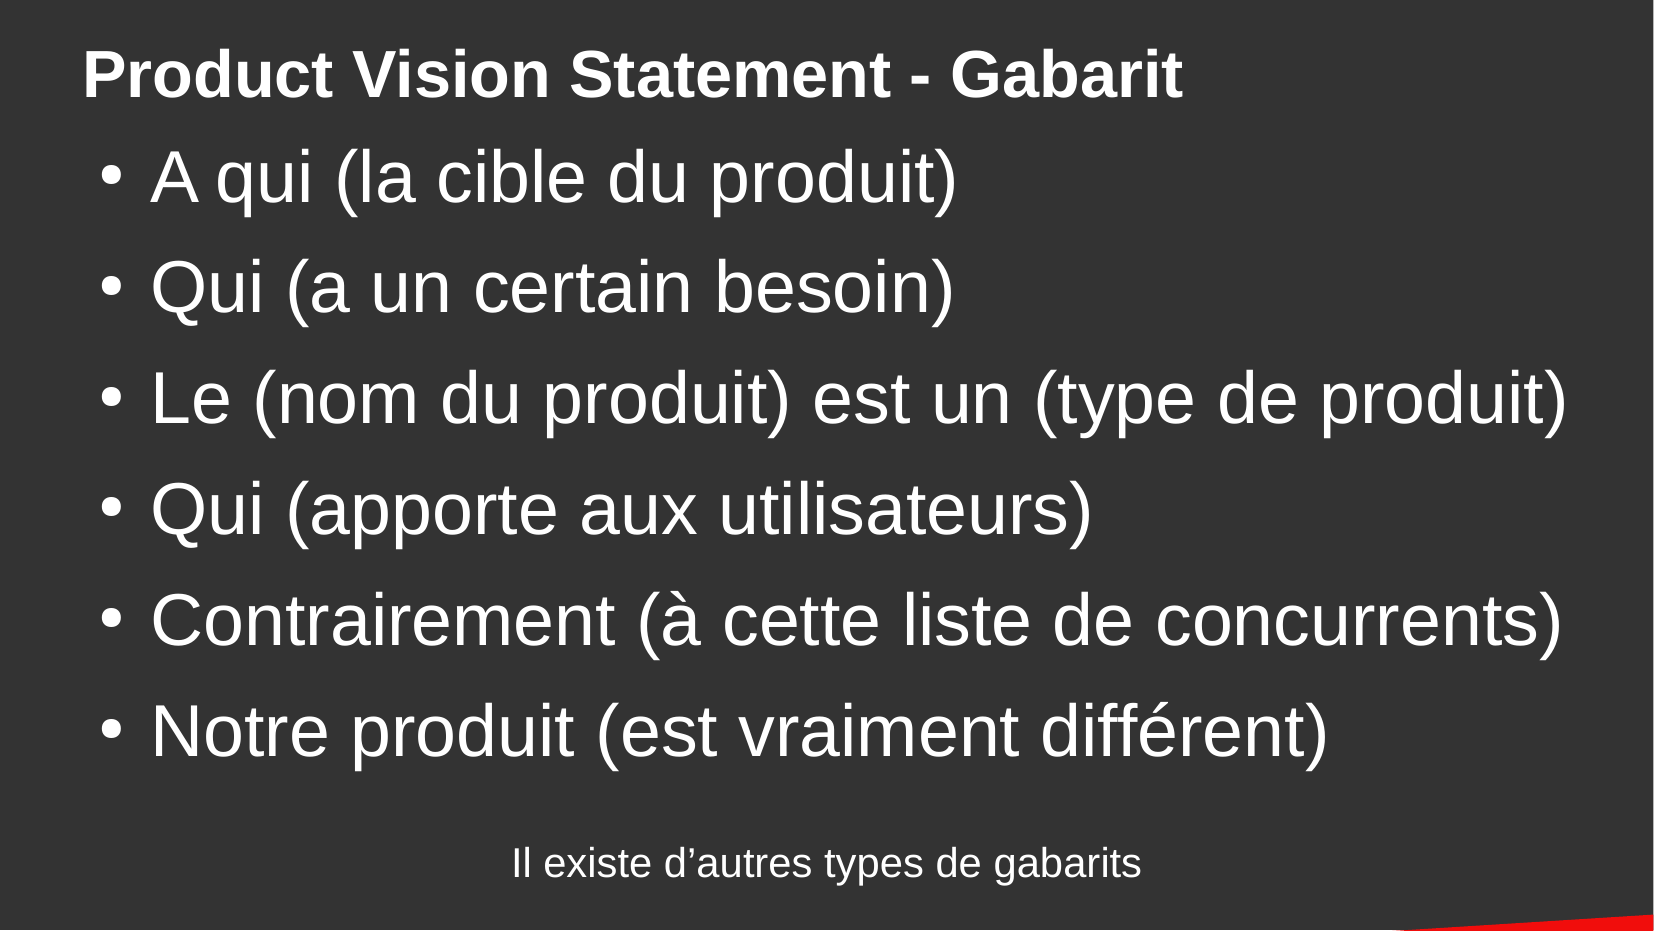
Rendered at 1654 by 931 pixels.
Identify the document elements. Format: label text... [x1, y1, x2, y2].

title Product Vision Statement - Gabarit [82, 37, 1571, 122]
list A qui (la cible du produit) Qui (a un certain besoin) Le (nom du produit) est un (type de produit) Qui (apporte aux utilisateurs) Contrairement (à cette liste de concurrents) Notre produit (est vraiment différent) [80, 135, 1620, 777]
text_box Il existe d’autres types de gabarits [324, 832, 1329, 894]
text_box [1392, 914, 1654, 931]
